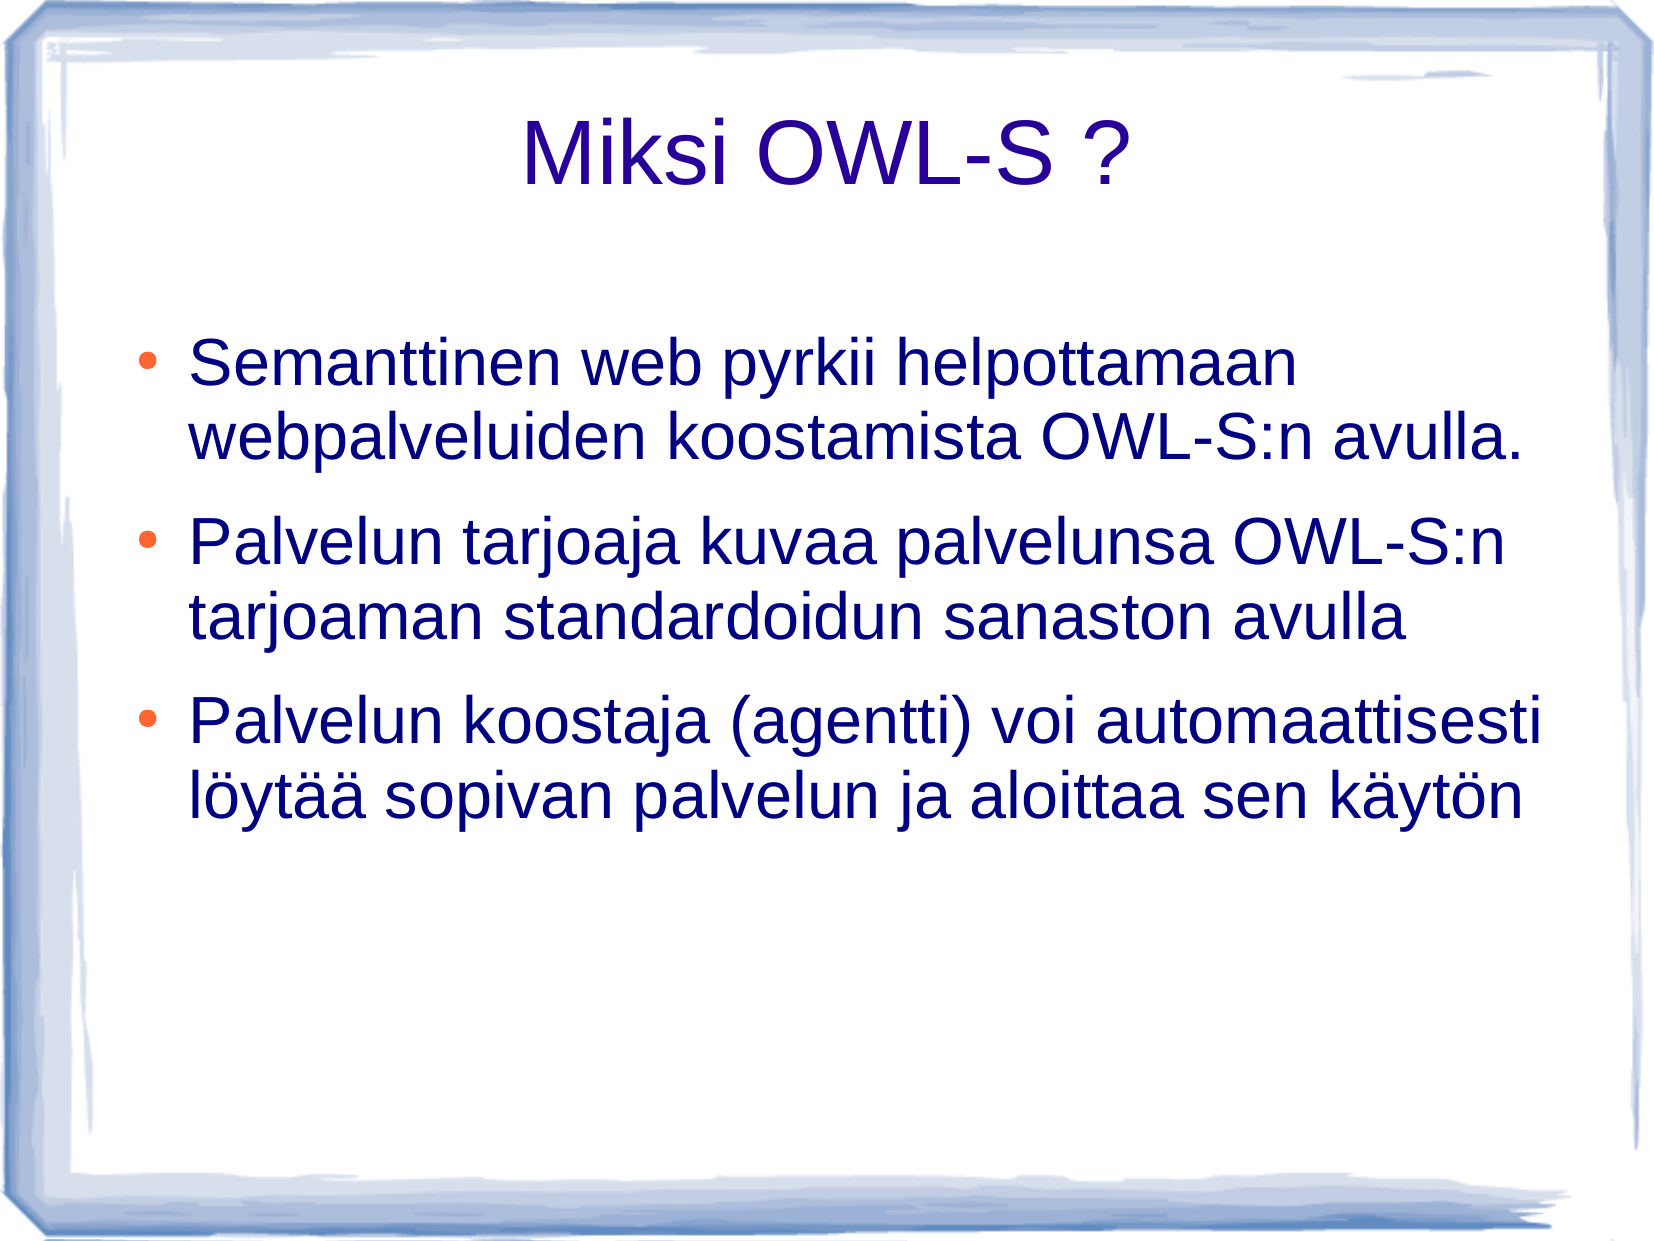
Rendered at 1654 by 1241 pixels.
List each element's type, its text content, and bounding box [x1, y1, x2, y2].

title Miksi OWL-S ? [82, 49, 1571, 257]
list Semanttinen web pyrkii helpottamaan webpalveluiden koostamista OWL-S:n avulla. Palvelun tarjoaja kuvaa palvelunsa OWL-S:n tarjoaman standardoidun sanaston avulla Palvelun koostaja (agentti) voi automaattisesti löytää sopivan palvelun ja aloittaa sen käytön [118, 324, 1571, 1045]
picture [0, 0, 1654, 1241]
